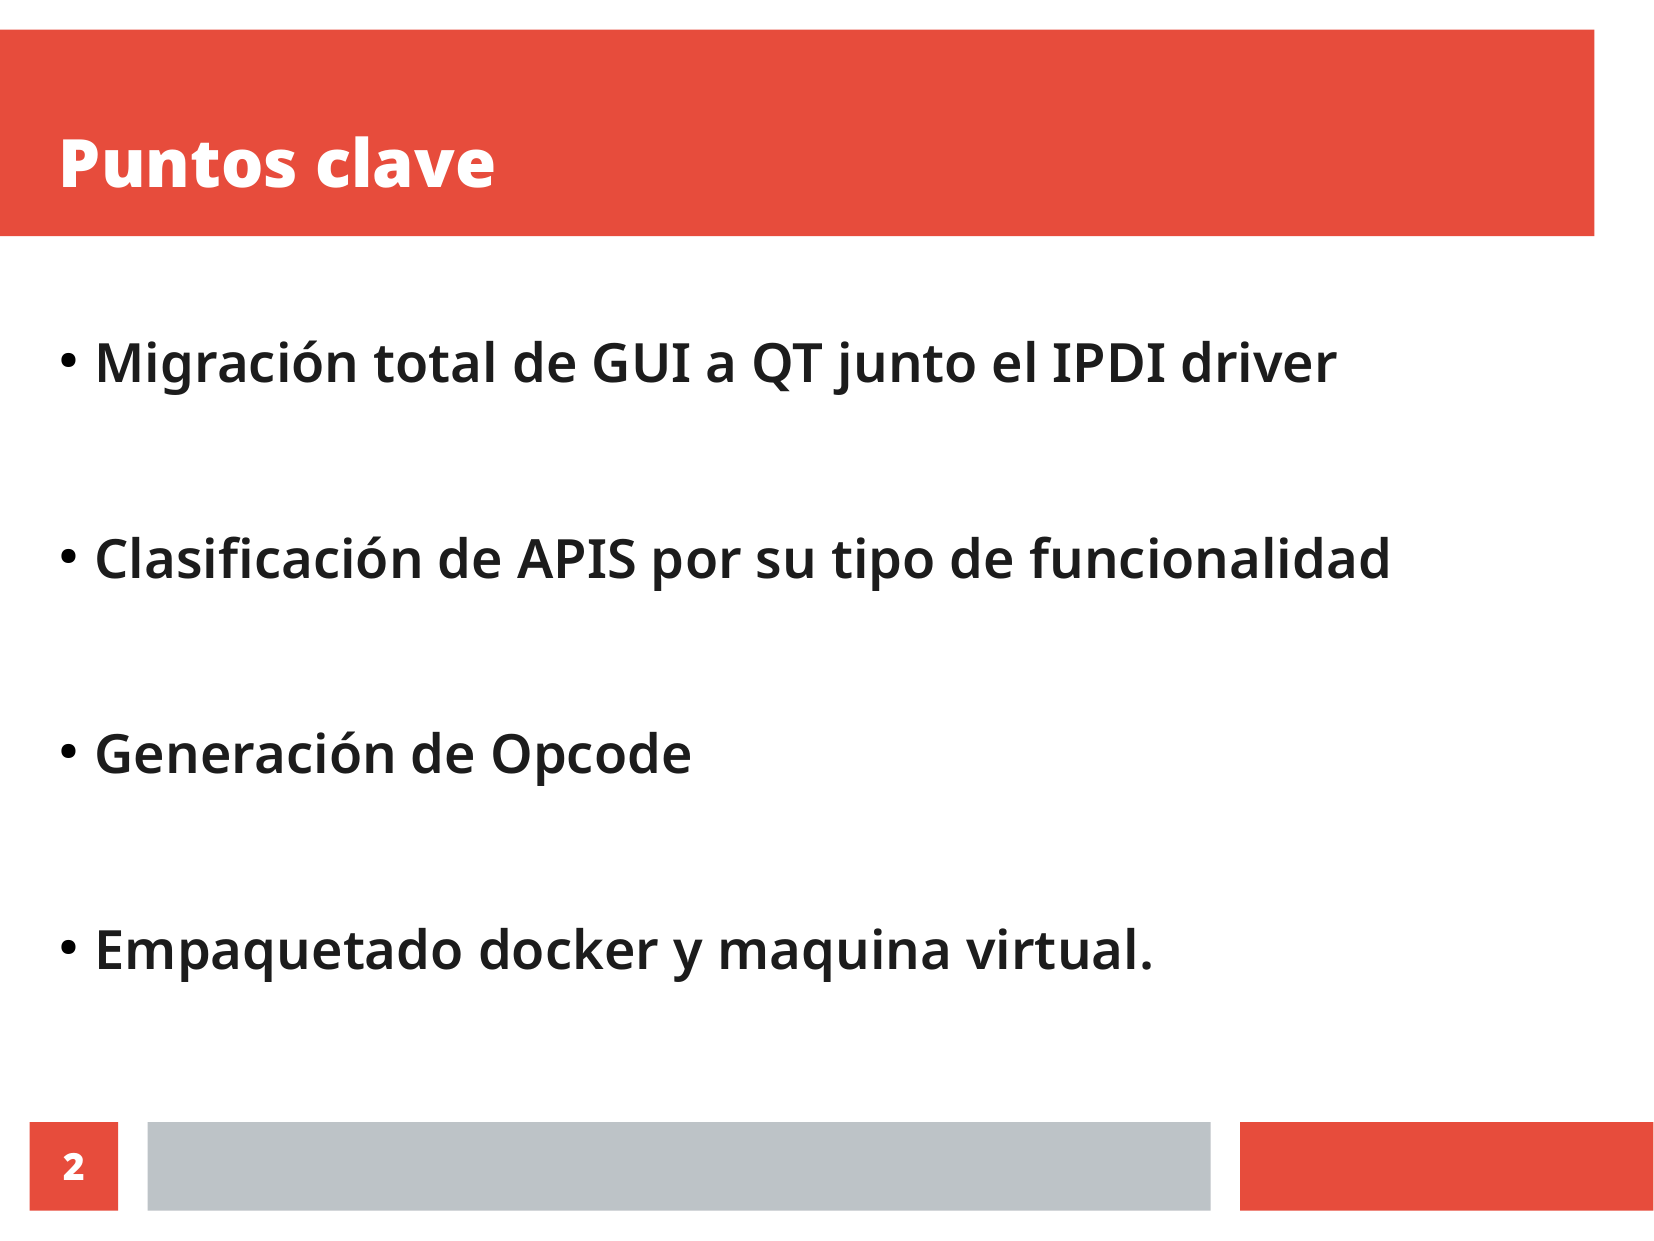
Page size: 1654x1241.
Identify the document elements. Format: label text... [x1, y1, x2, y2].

title Puntos clave [59, 59, 1595, 207]
list Migración total de GUI a QT junto el IPDI driver Clasificación de APIS por su tipo de funcionalidad Generación de Opcode Empaquetado docker y maquina virtual. [59, 324, 1565, 1093]
